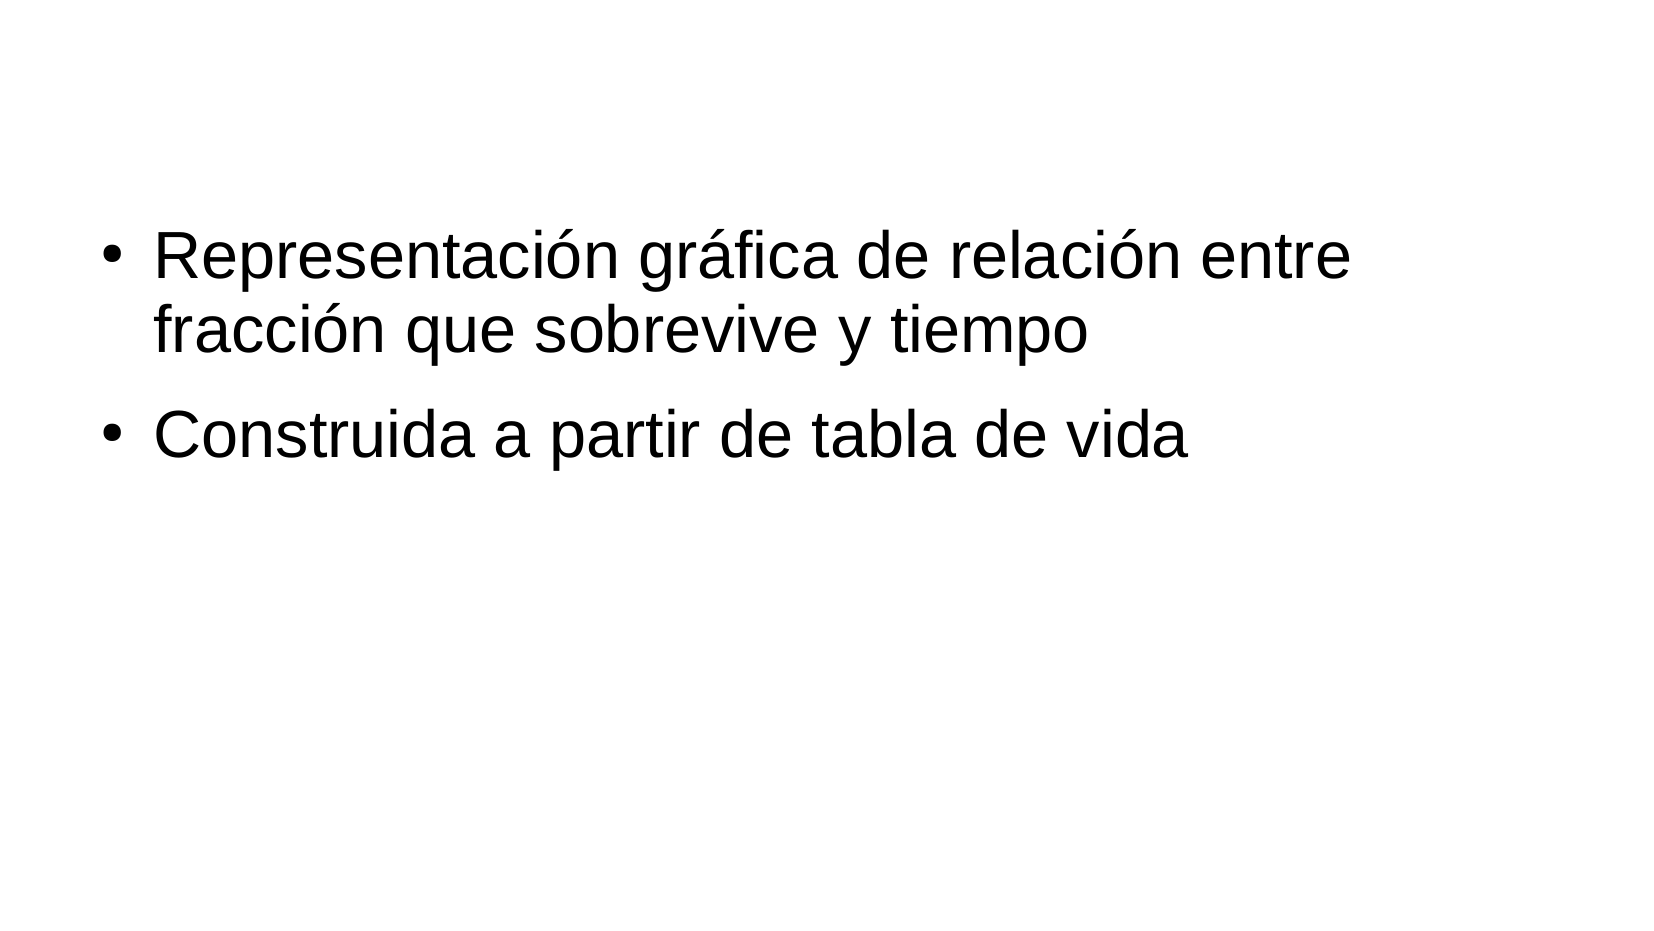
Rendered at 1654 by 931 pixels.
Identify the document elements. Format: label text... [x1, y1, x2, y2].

list Representación gráfica de relación entre fracción que sobrevive y tiempo Construida a partir de tabla de vida [82, 217, 1571, 758]
